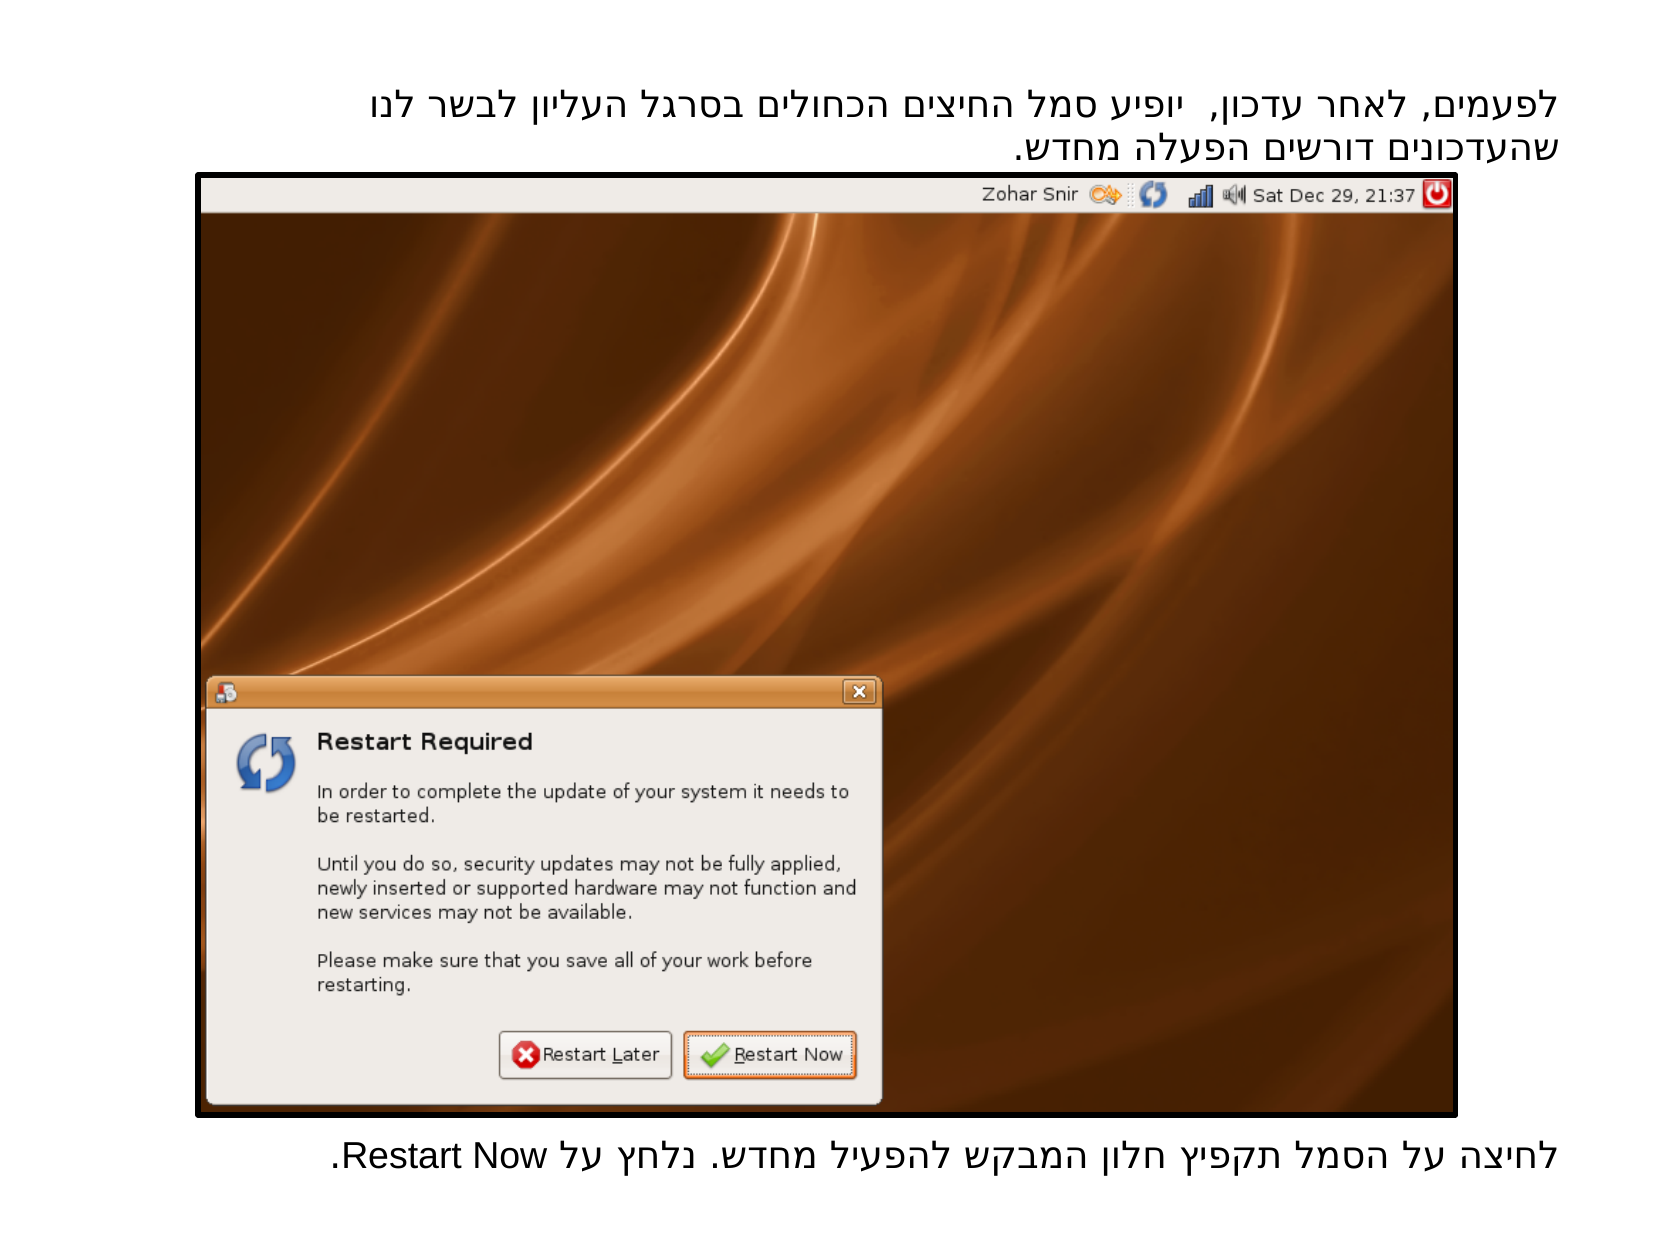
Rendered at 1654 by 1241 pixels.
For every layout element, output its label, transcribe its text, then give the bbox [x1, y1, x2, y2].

text_box לפעמים, לאחר עדכון, יופיע סמל החיצים הכחולים בסרגל העליון לבשר לנו שהעדכונים דורשים הפעלה מחדש. [225, 75, 1576, 182]
text_box לחיצה על הסמל תקפיץ חלון המבקש להפעיל מחדש. נלחץ על Restart Now. [75, 1125, 1576, 1241]
picture [201, 178, 1453, 1112]
